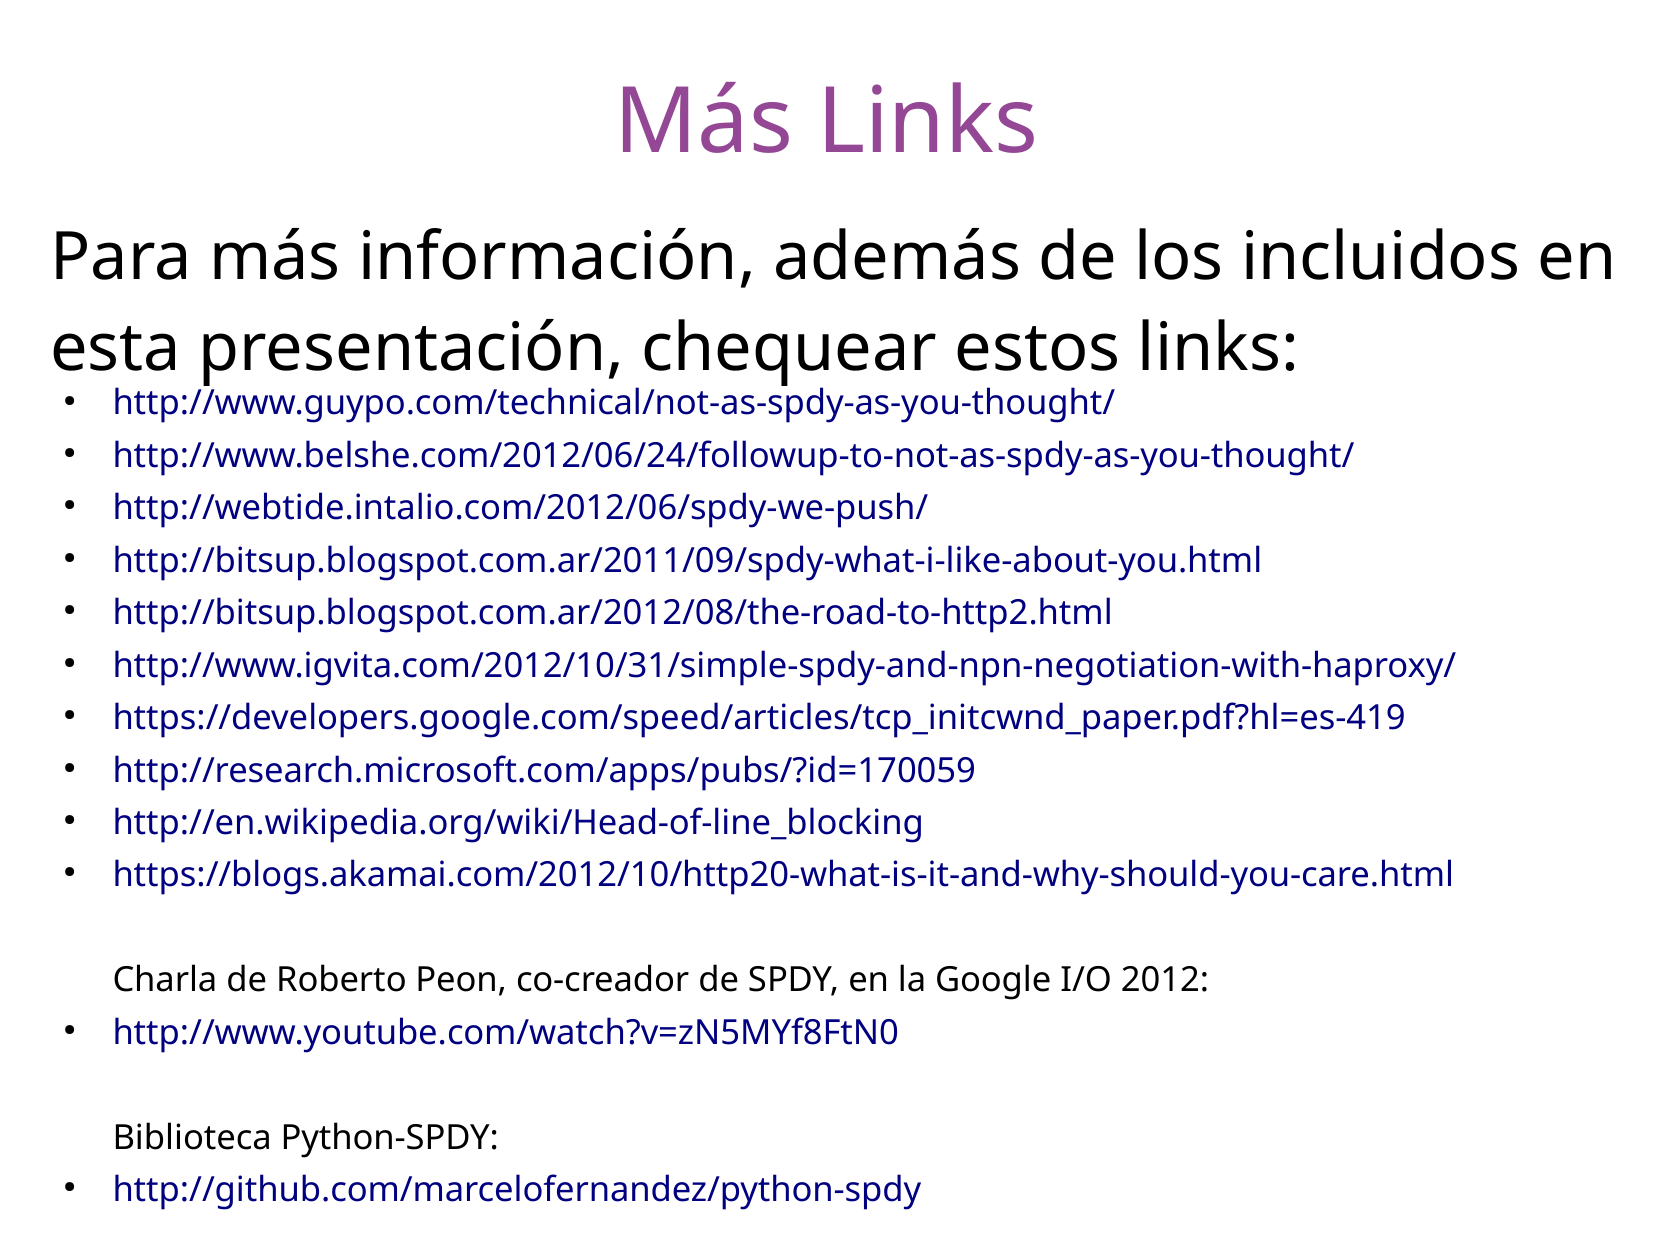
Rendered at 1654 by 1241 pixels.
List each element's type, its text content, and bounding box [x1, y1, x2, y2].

title Más Links [82, 13, 1571, 200]
list http://www.guypo.com/technical/not-as-spdy-as-you-thought/ http://www.belshe.com/2012/06/24/followup-to-not-as-spdy-as-you-thought/ http://webtide.intalio.com/2012/06/spdy-we-push/ http://bitsup.blogspot.com.ar/2011/09/spdy-what-i-like-about-you.html http://bitsup.blogspot.com.ar/2012/08/the-road-to-http2.html http://www.igvita.com/2012/10/31/simple-spdy-and-npn-negotiation-with-haproxy/ https://developers.google.com/speed/articles/tcp_initcwnd_paper.pdf?hl=es-419 http://research.microsoft.com/apps/pubs/?id=170059 http://en.wikipedia.org/wiki/Head-of-line_blocking https://blogs.akamai.com/2012/10/http20-what-is-it-and-why-should-you-care.html Charla de Roberto Peon, co-creador de SPDY, en la Google I/O 2012: http://www.youtube.com/watch?v=zN5MYf8FtN0 Biblioteca Python-SPDY: http://github.com/marcelofernandez/python-spdy [47, 377, 1630, 1217]
text_box Para más información, además de los incluidos en esta presentación, chequear estos links: [0, 200, 1642, 366]
